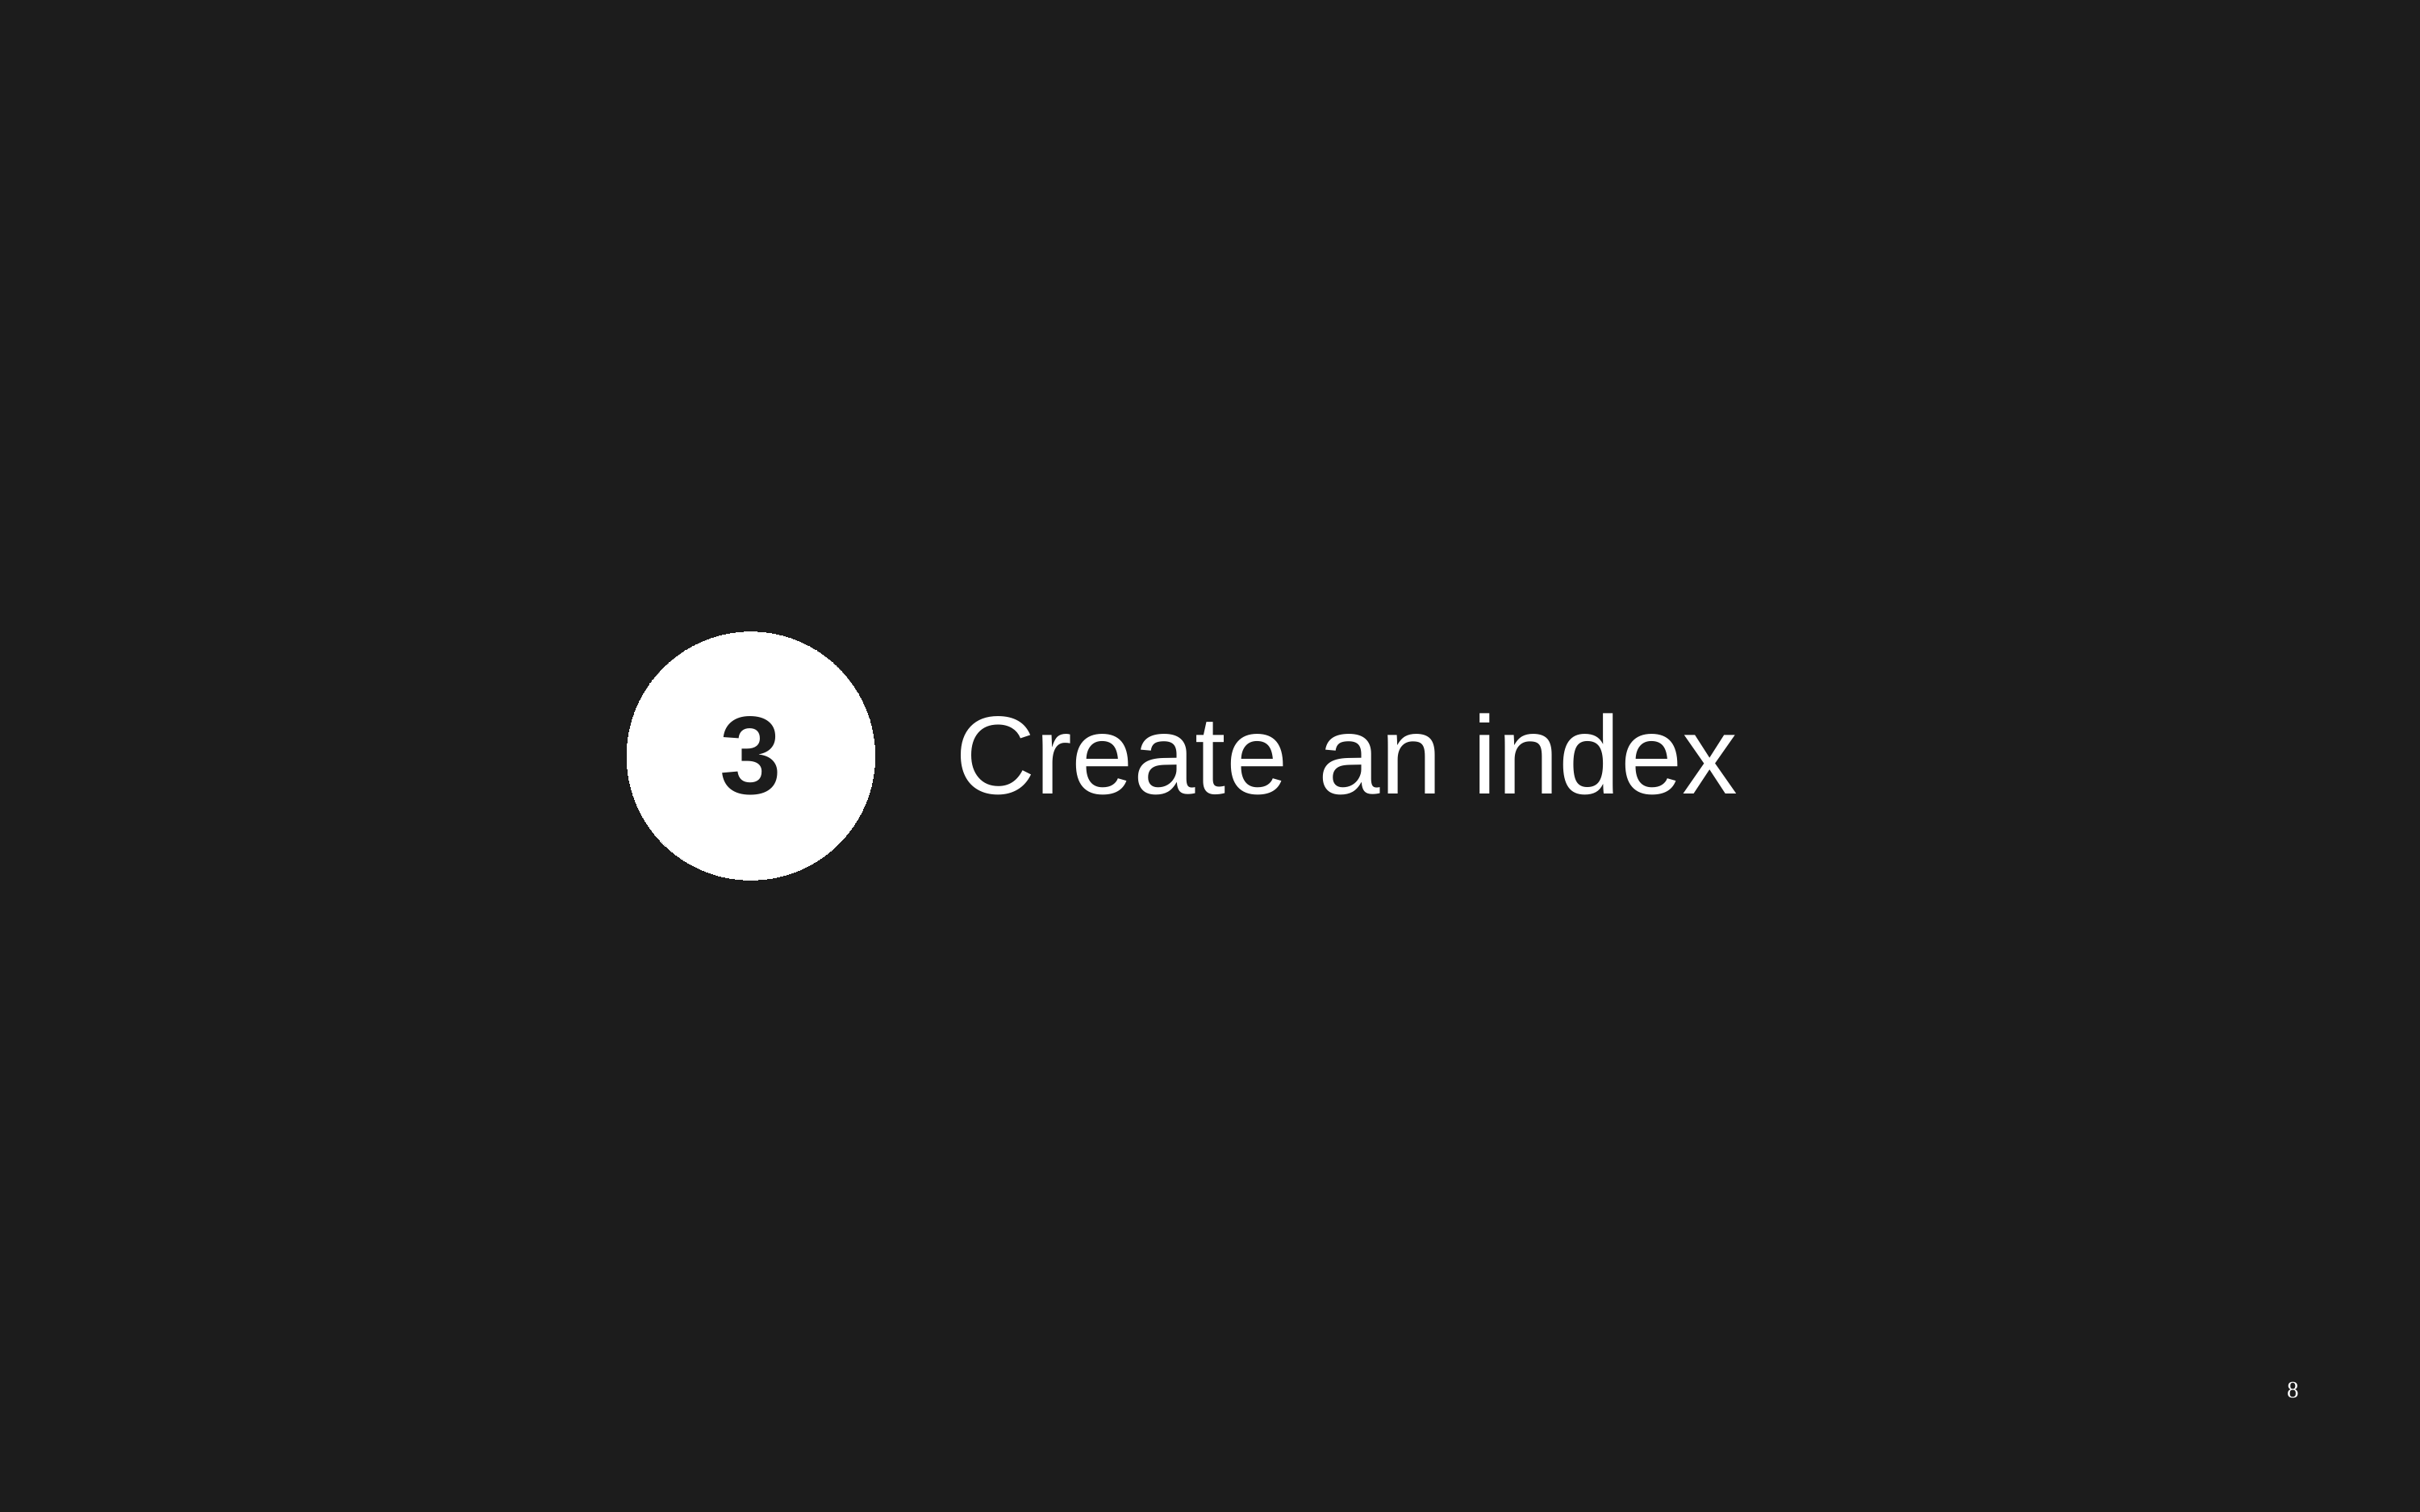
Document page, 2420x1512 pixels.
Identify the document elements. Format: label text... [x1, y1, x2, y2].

text_box 3 [627, 631, 875, 881]
text_box Create an index [900, 661, 1793, 851]
